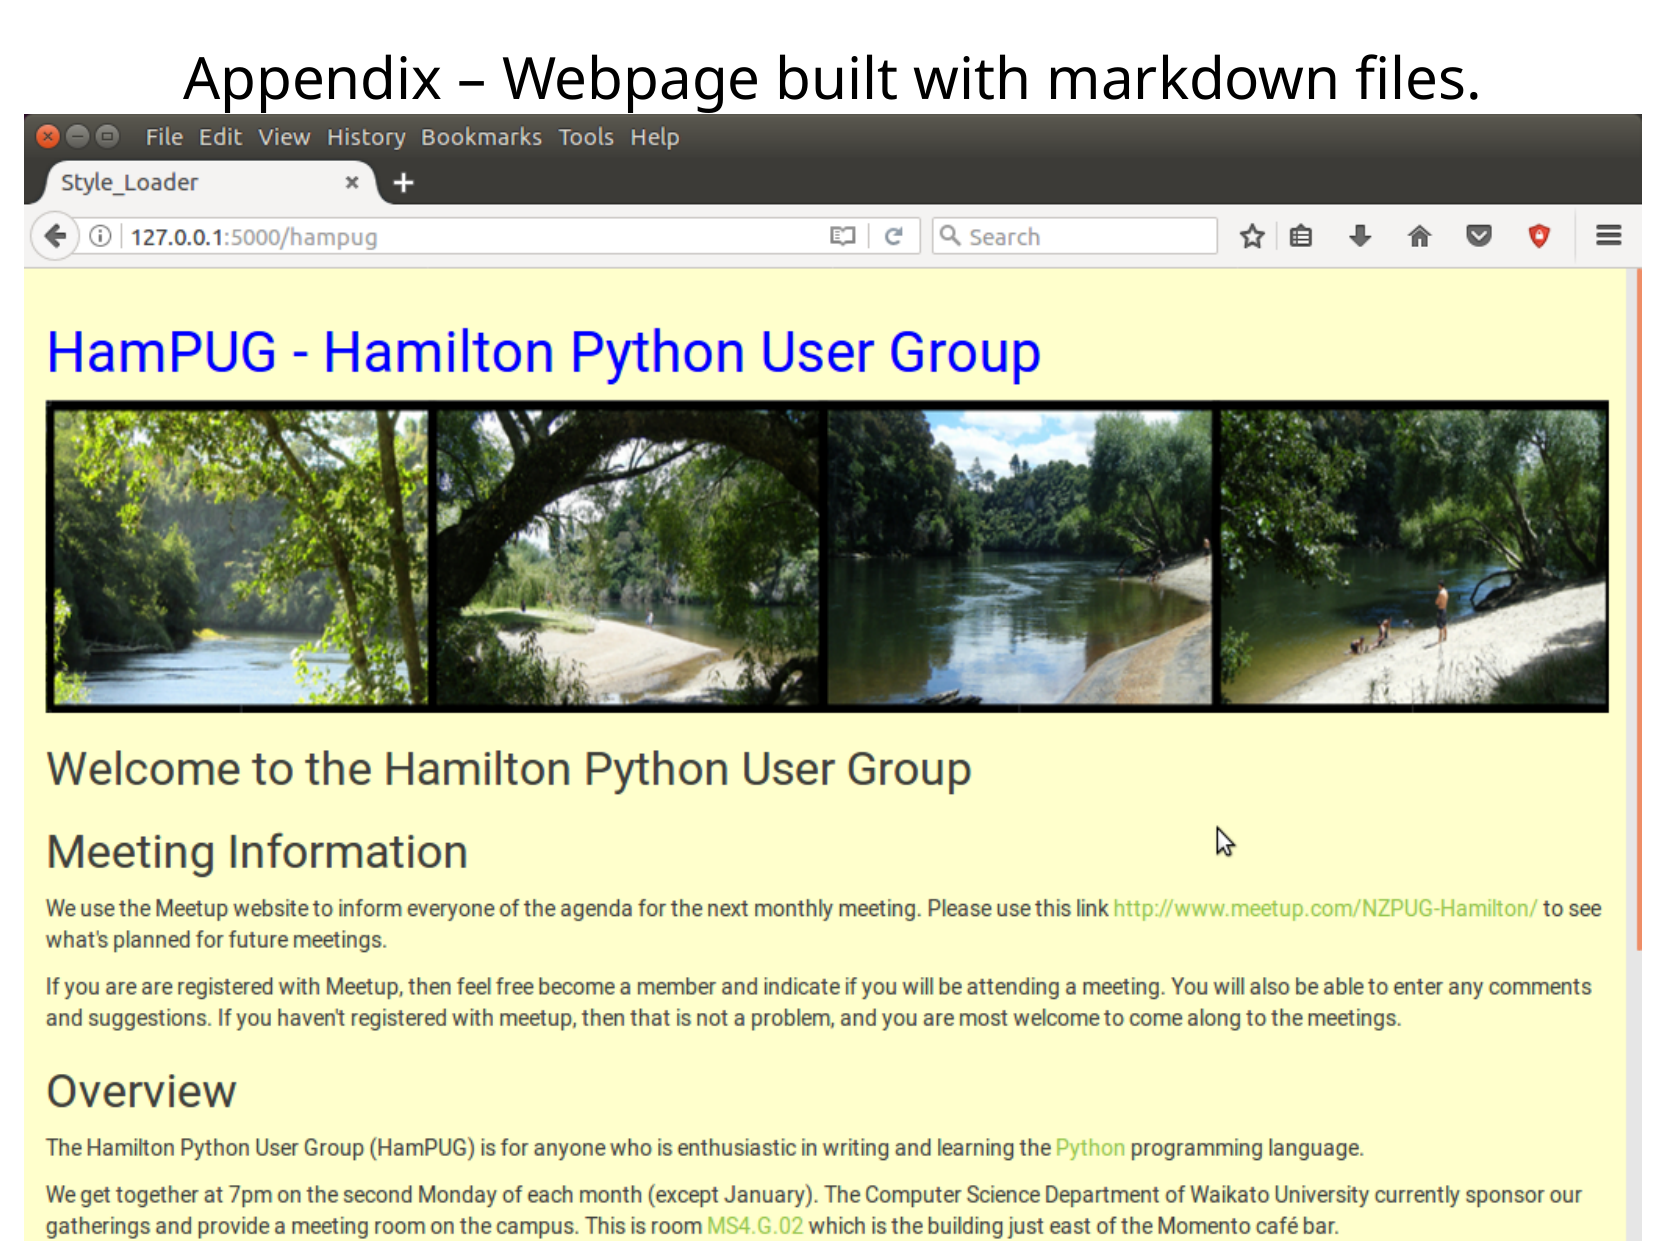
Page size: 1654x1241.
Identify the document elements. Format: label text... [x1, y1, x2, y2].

picture [24, 114, 1642, 1241]
text_box Appendix – Webpage built with markdown files. [88, 31, 1577, 114]
